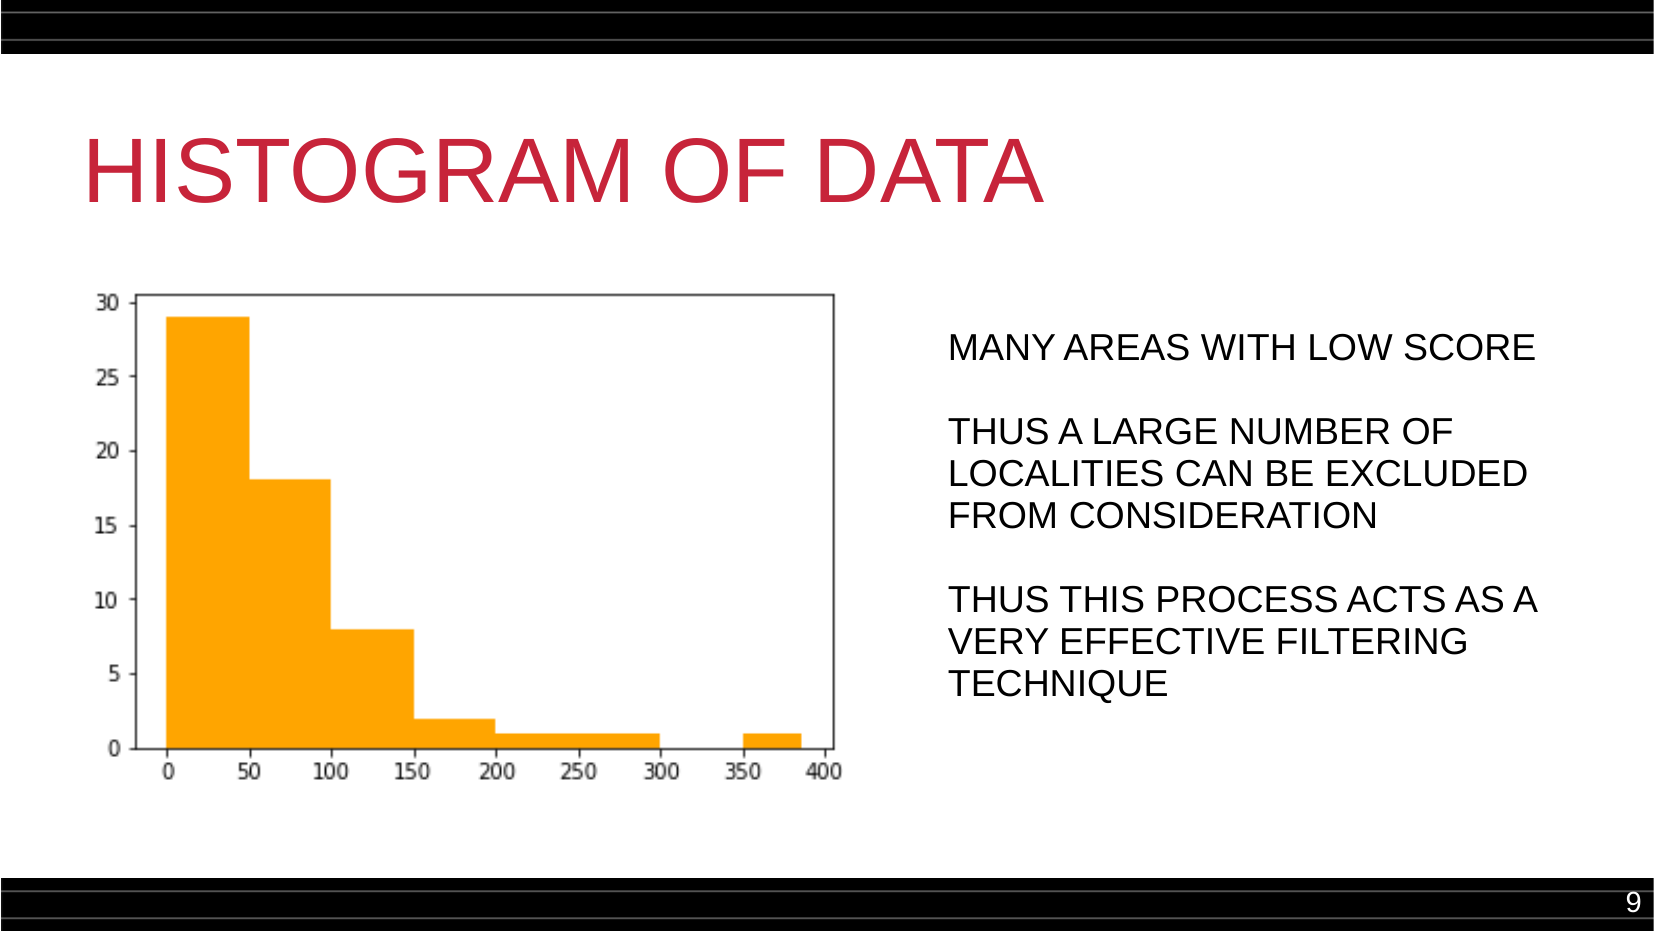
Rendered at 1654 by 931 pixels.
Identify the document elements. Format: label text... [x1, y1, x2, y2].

title HISTOGRAM OF DATA [82, 92, 1571, 249]
picture [1, 0, 1654, 54]
picture [70, 283, 843, 792]
text_box MANY AREAS WITH LOW SCORE THUS A LARGE NUMBER OF LOCALITIES CAN BE EXCLUDED FROM CONSIDERATION THUS THIS PROCESS ACTS AS A VERY EFFECTIVE FILTERING TECHNIQUE [933, 318, 1595, 796]
picture [1, 878, 1654, 931]
